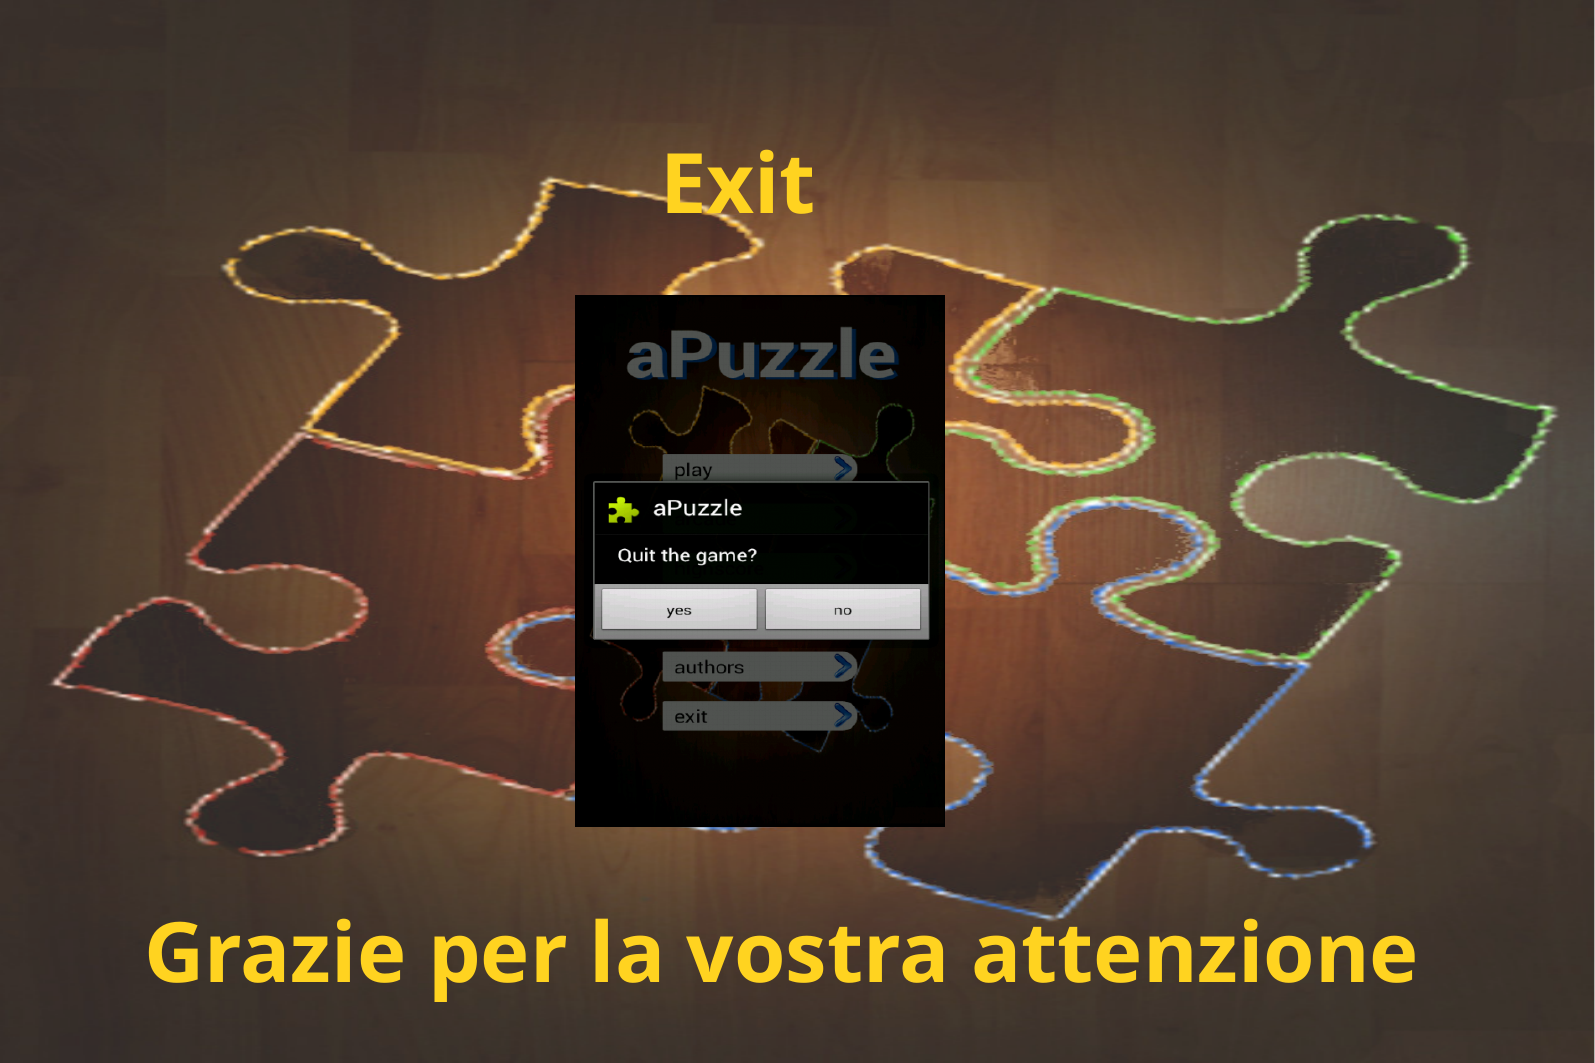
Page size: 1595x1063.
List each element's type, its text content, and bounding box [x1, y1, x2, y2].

picture [0, 0, 1595, 1063]
text_box Grazie per la vostra attenzione [88, 885, 1477, 1005]
text_box Exit [620, 117, 857, 237]
